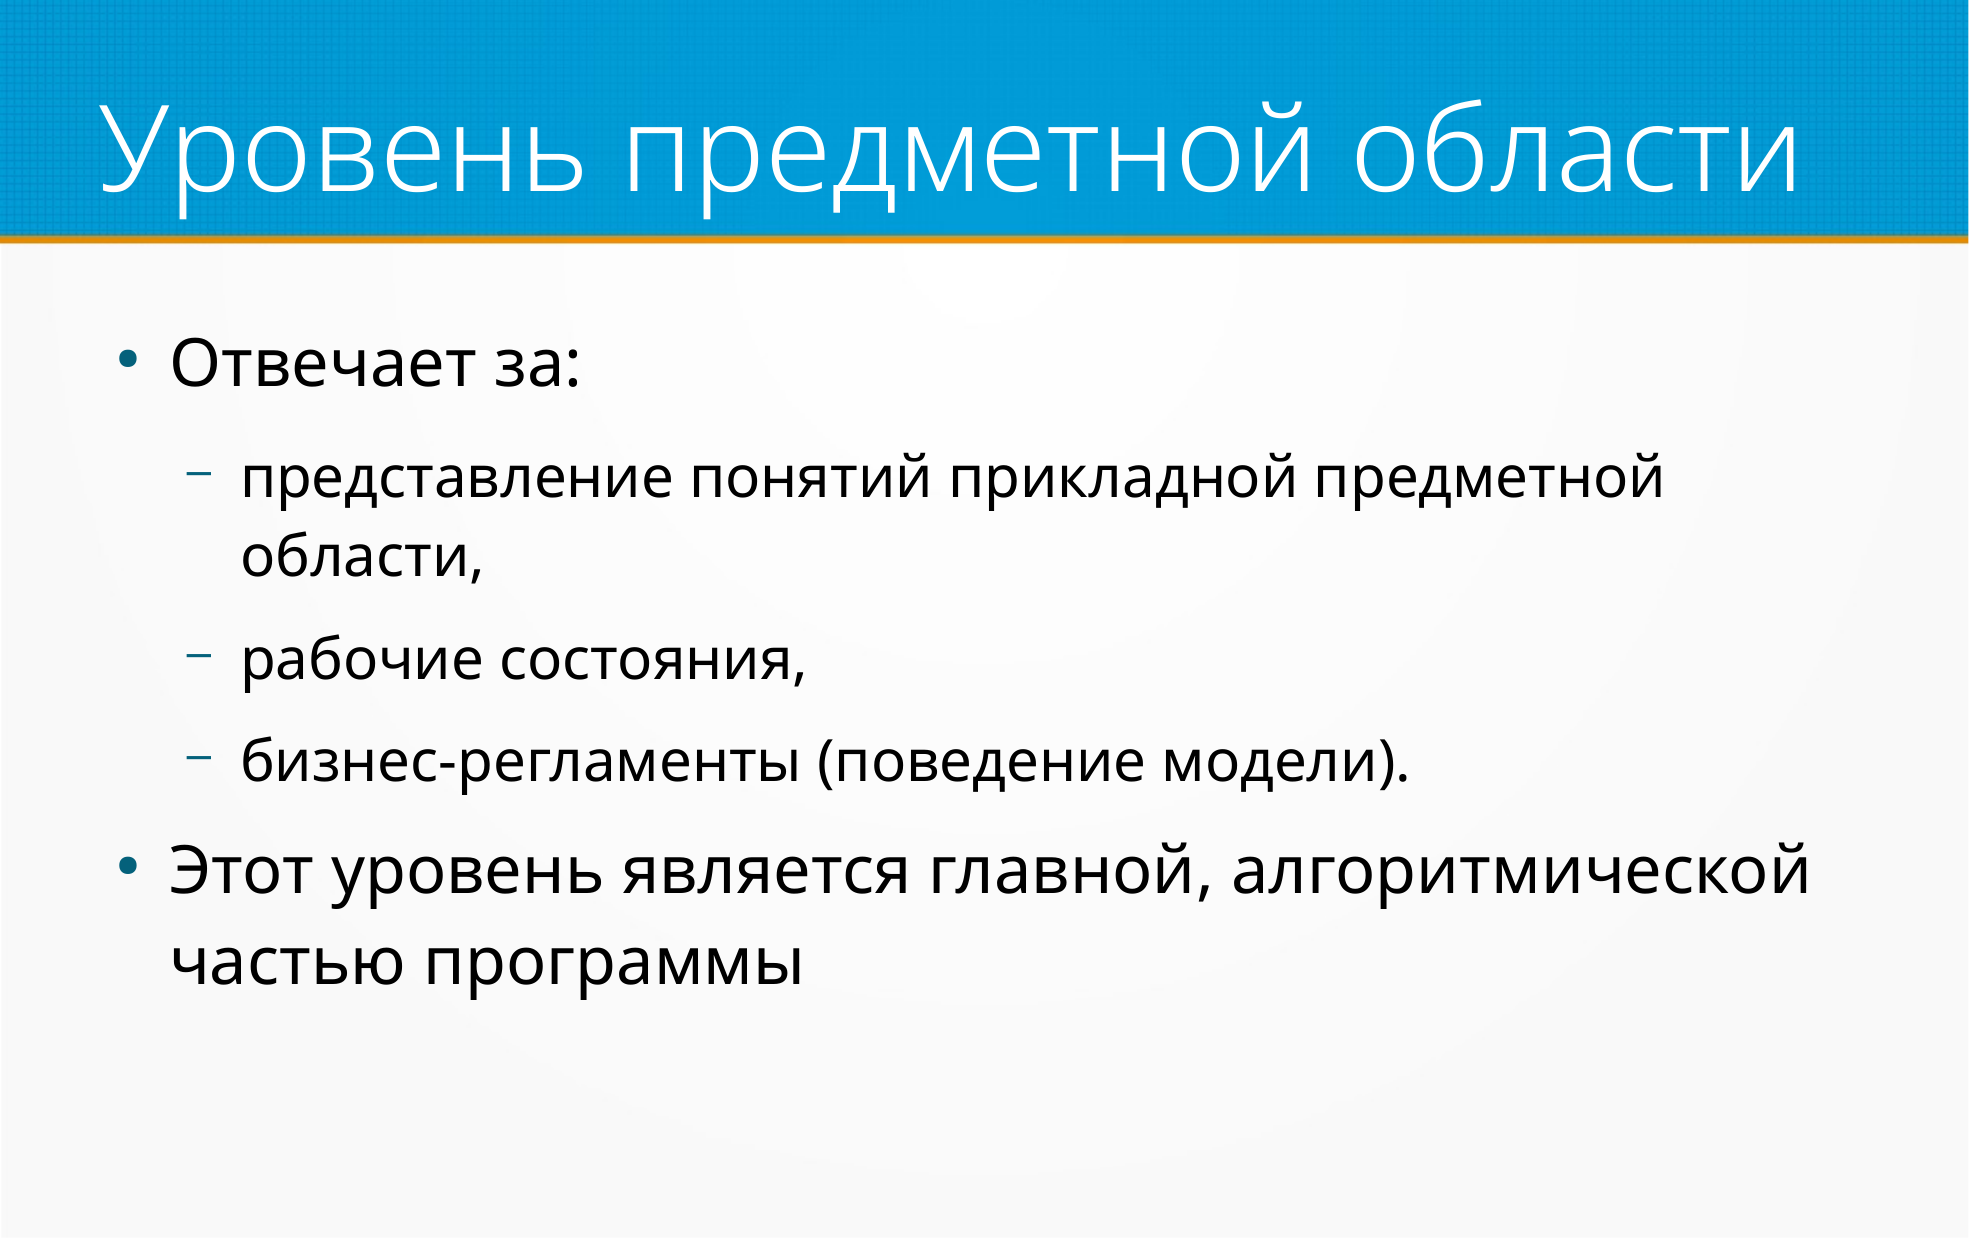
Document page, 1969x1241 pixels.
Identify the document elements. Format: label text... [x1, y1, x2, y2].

list Отвечает за: представление понятий прикладной предметной области, рабочие состояния, бизнес-регламенты (поведение модели). Этот уровень является главной, алгоритмической частью программы [98, 315, 1914, 1193]
title Уровень предметной области [98, 19, 1870, 227]
picture [0, 233, 1969, 1241]
